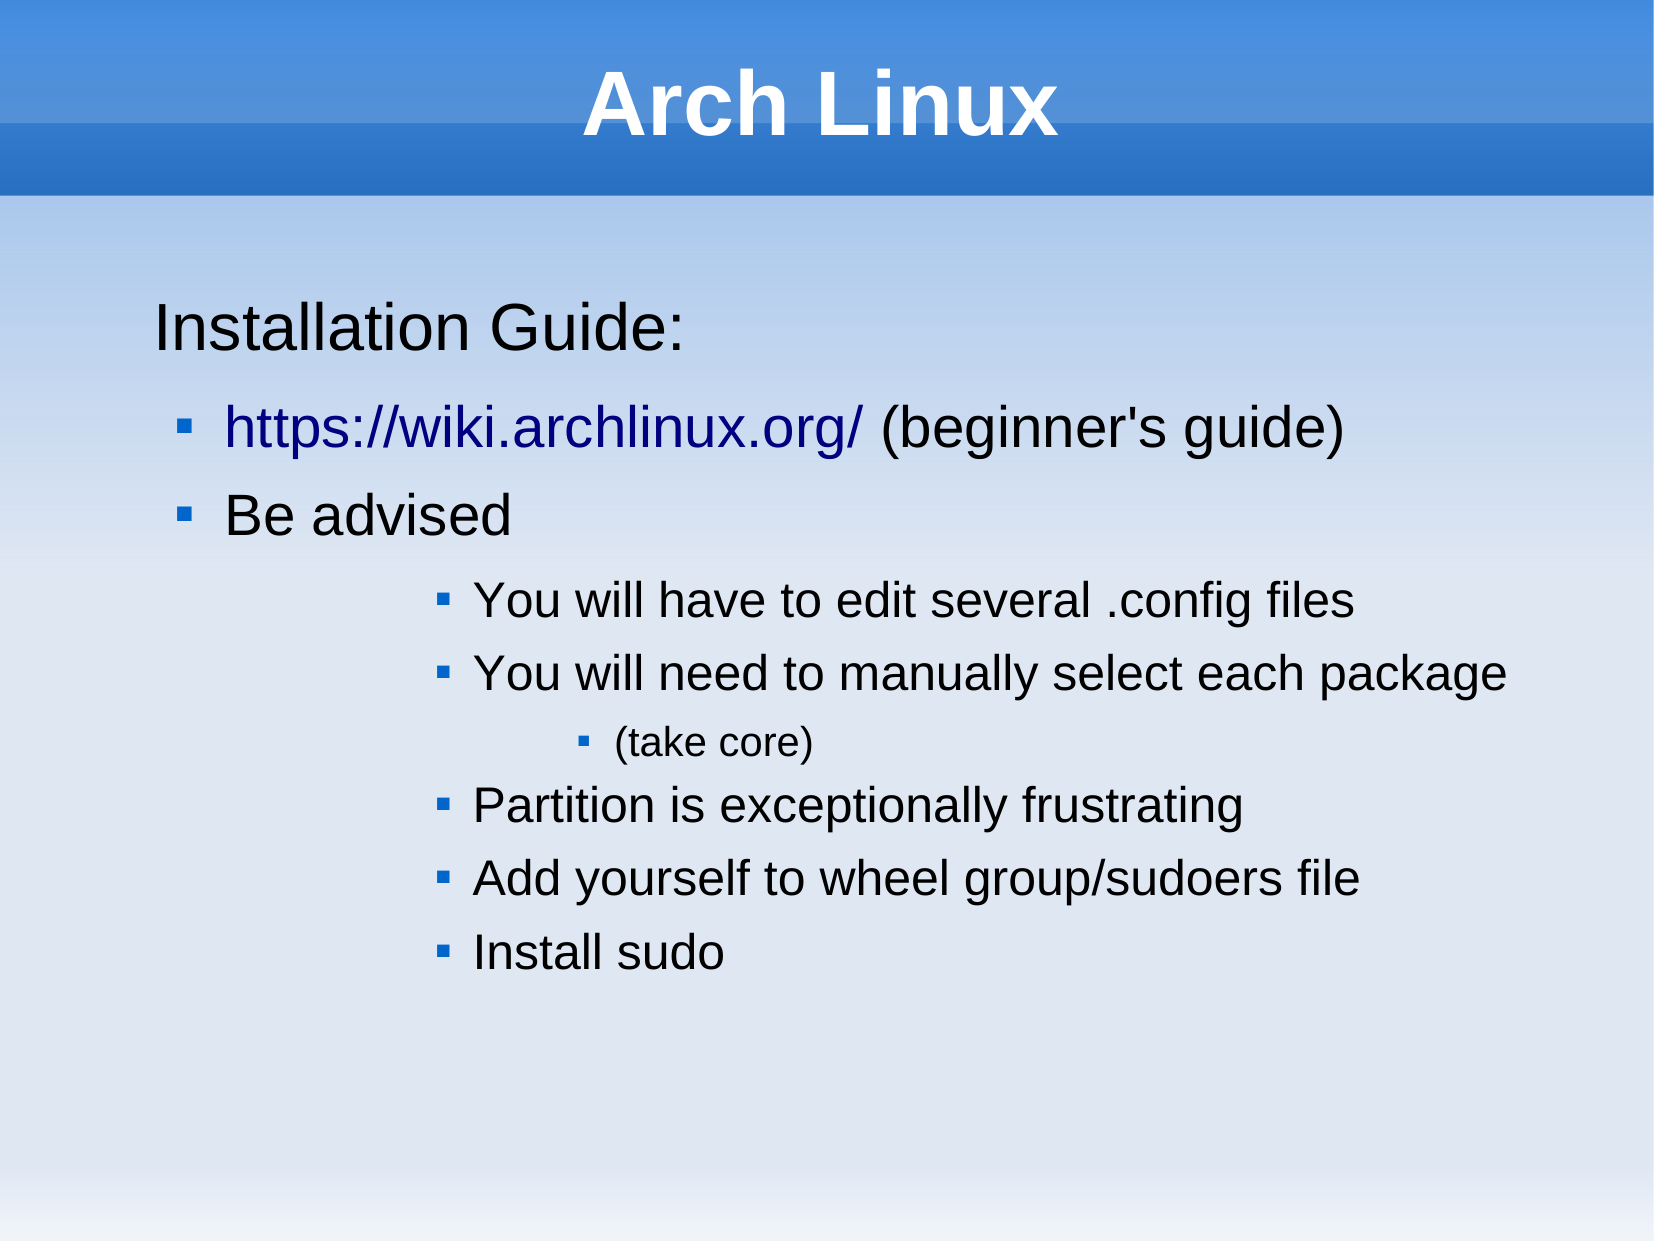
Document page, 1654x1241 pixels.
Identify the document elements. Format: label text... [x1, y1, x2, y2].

title Arch Linux [76, 0, 1565, 208]
list Installation Guide: https://wiki.archlinux.org/ (beginner's guide) Be advised You will have to edit several .config files You will need to manually select each package (take core) Partition is exceptionally frustrating Add yourself to wheel group/sudoers file Install sudo [82, 290, 1571, 1109]
picture [0, 0, 1654, 1241]
